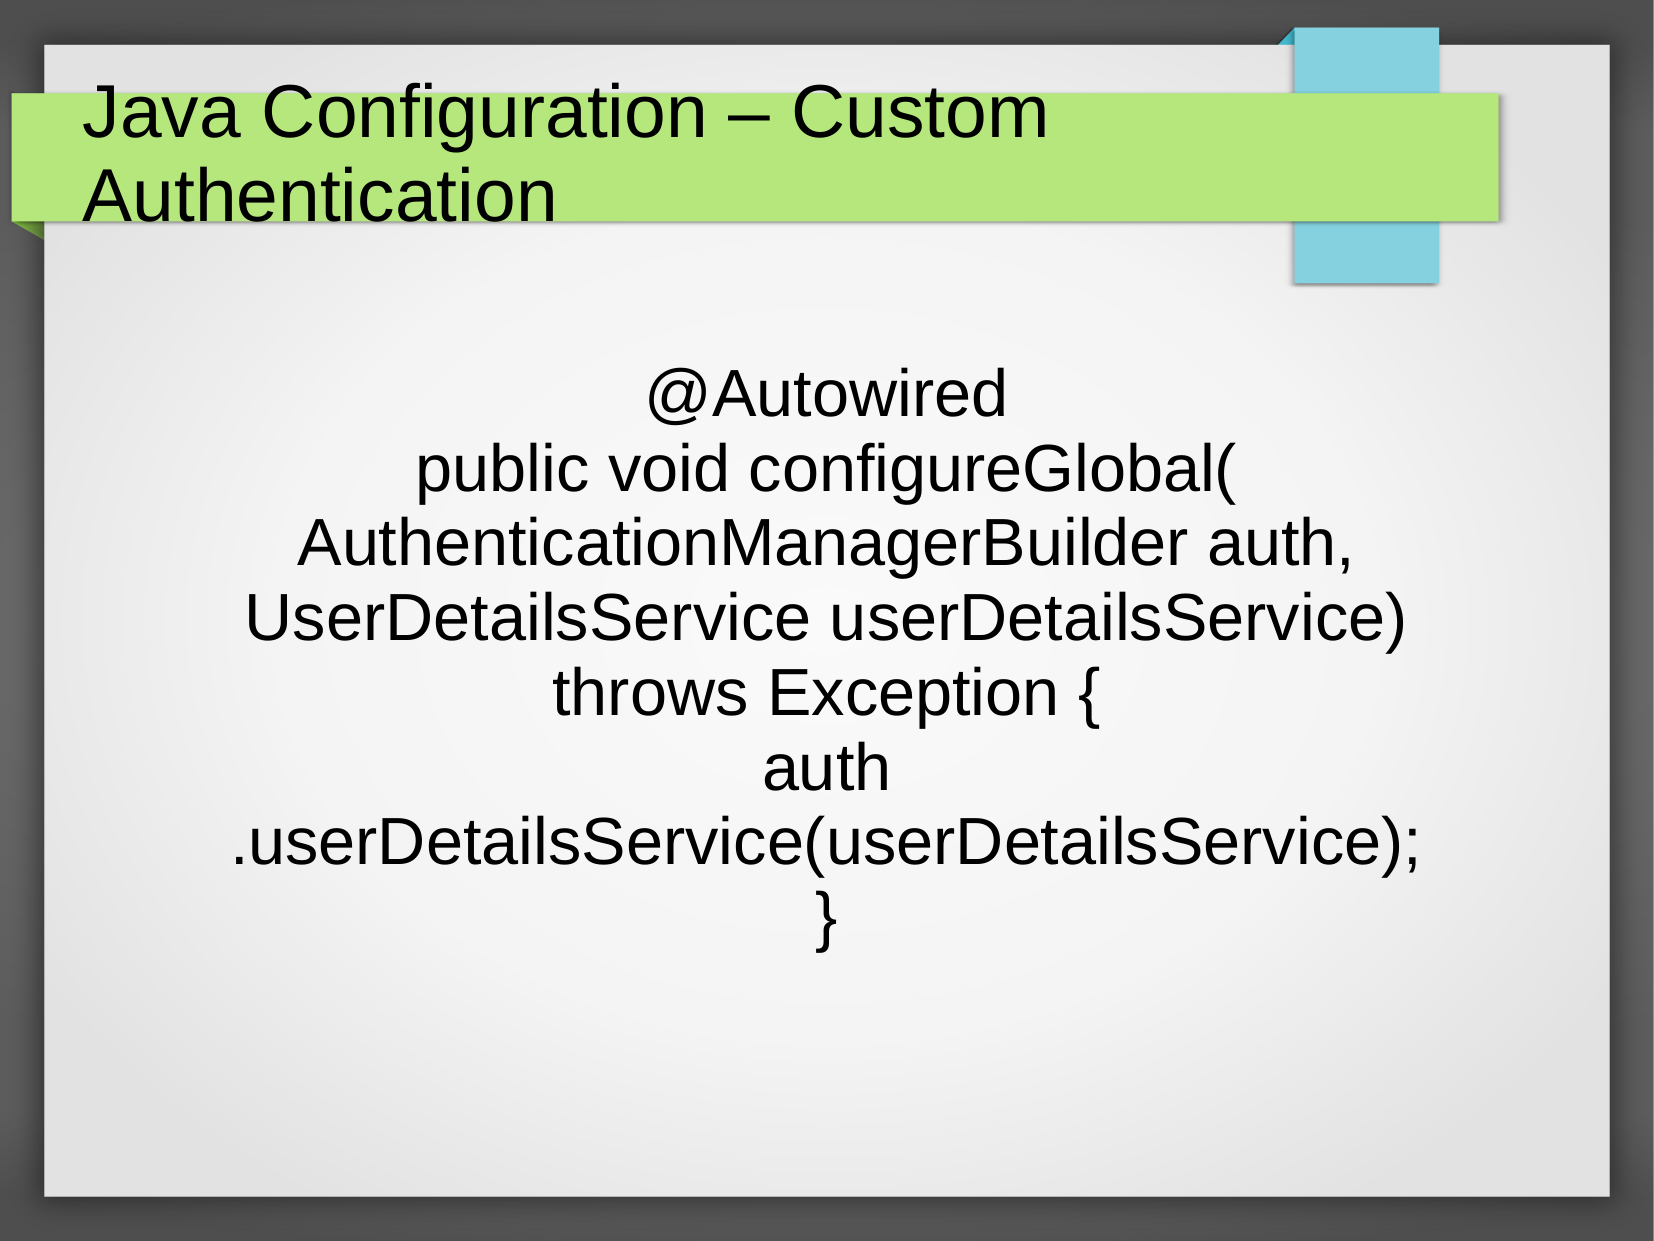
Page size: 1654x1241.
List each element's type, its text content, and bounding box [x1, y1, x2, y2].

title Java Configuration – Custom Authentication [82, 69, 1264, 238]
subtitle @Autowired public void configureGlobal( AuthenticationManagerBuilder auth, UserDetailsService userDetailsService) throws Exception { auth .userDetailsService(userDetailsService); } [82, 295, 1571, 1015]
picture [0, 0, 1654, 1241]
